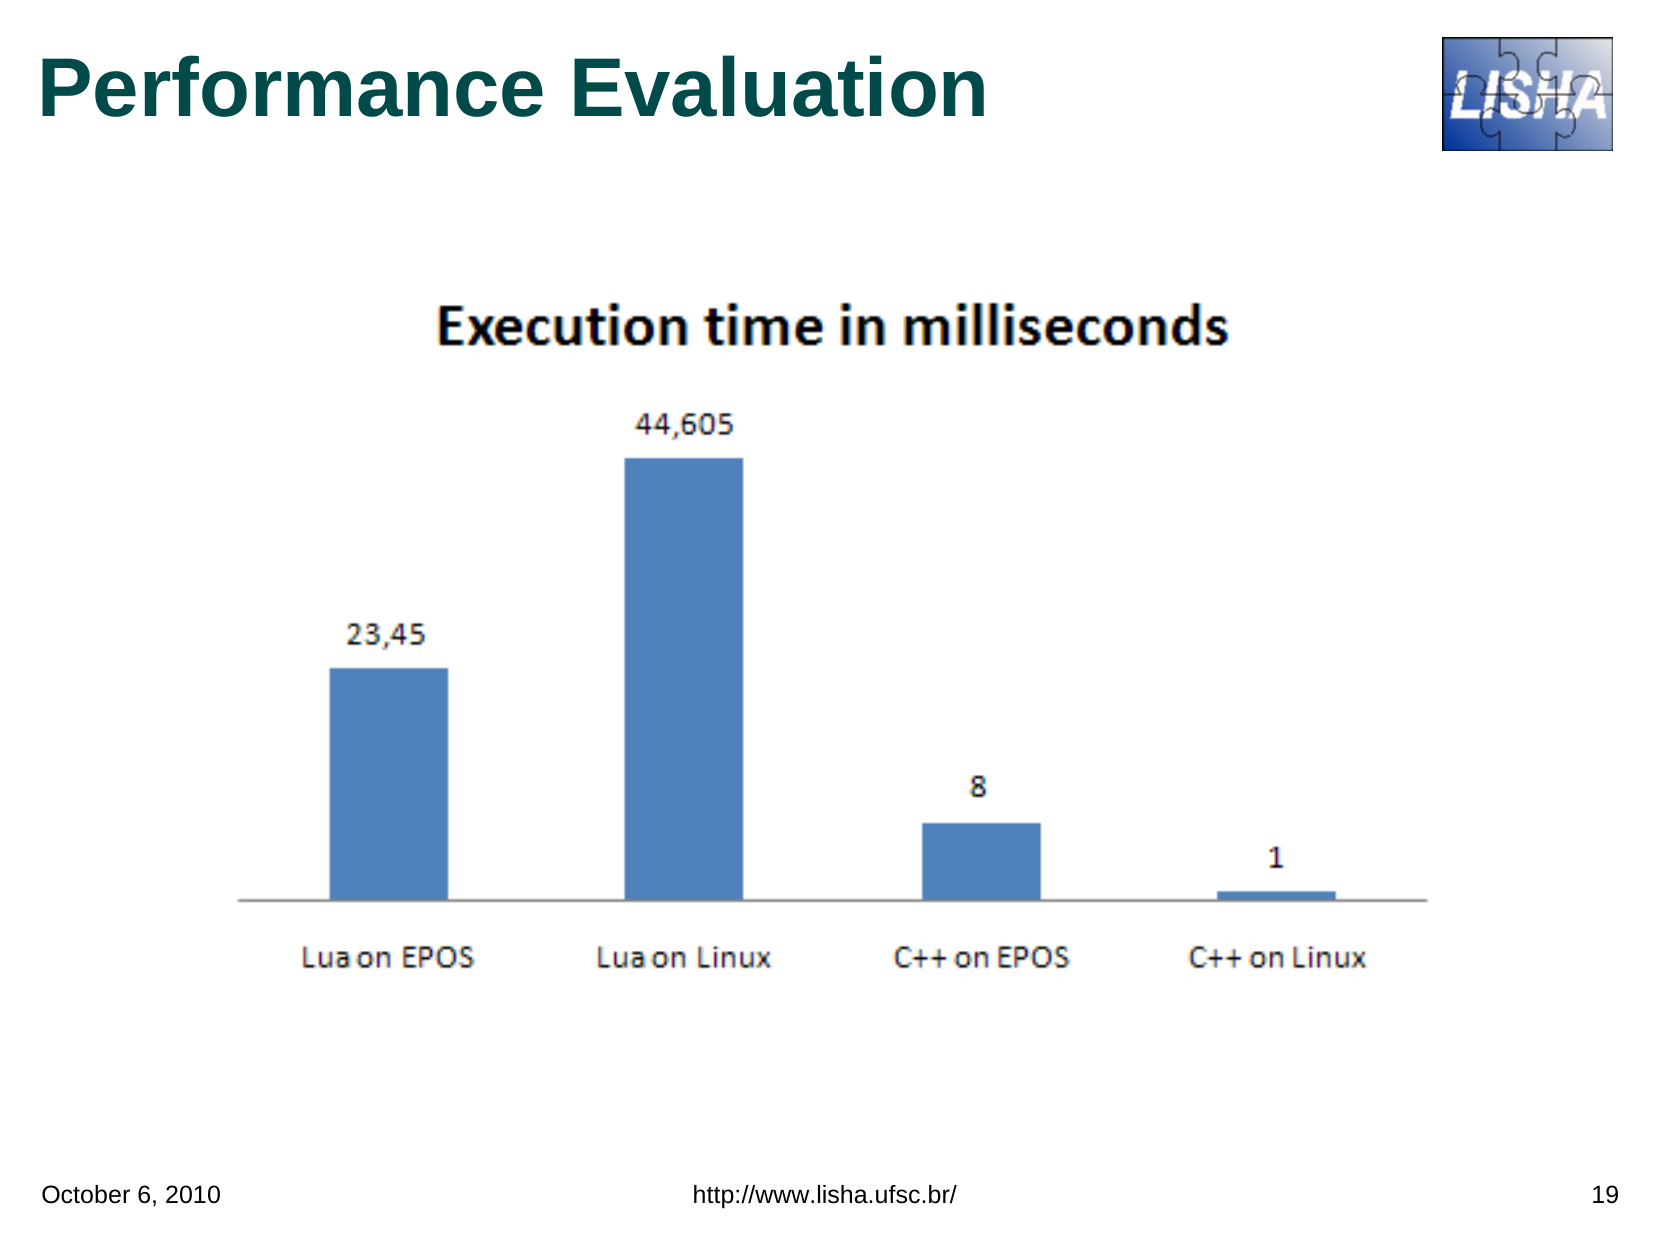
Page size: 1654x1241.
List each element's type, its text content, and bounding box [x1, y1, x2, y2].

picture [1442, 37, 1613, 151]
picture [204, 262, 1463, 1013]
title Performance Evaluation [37, 37, 1426, 151]
